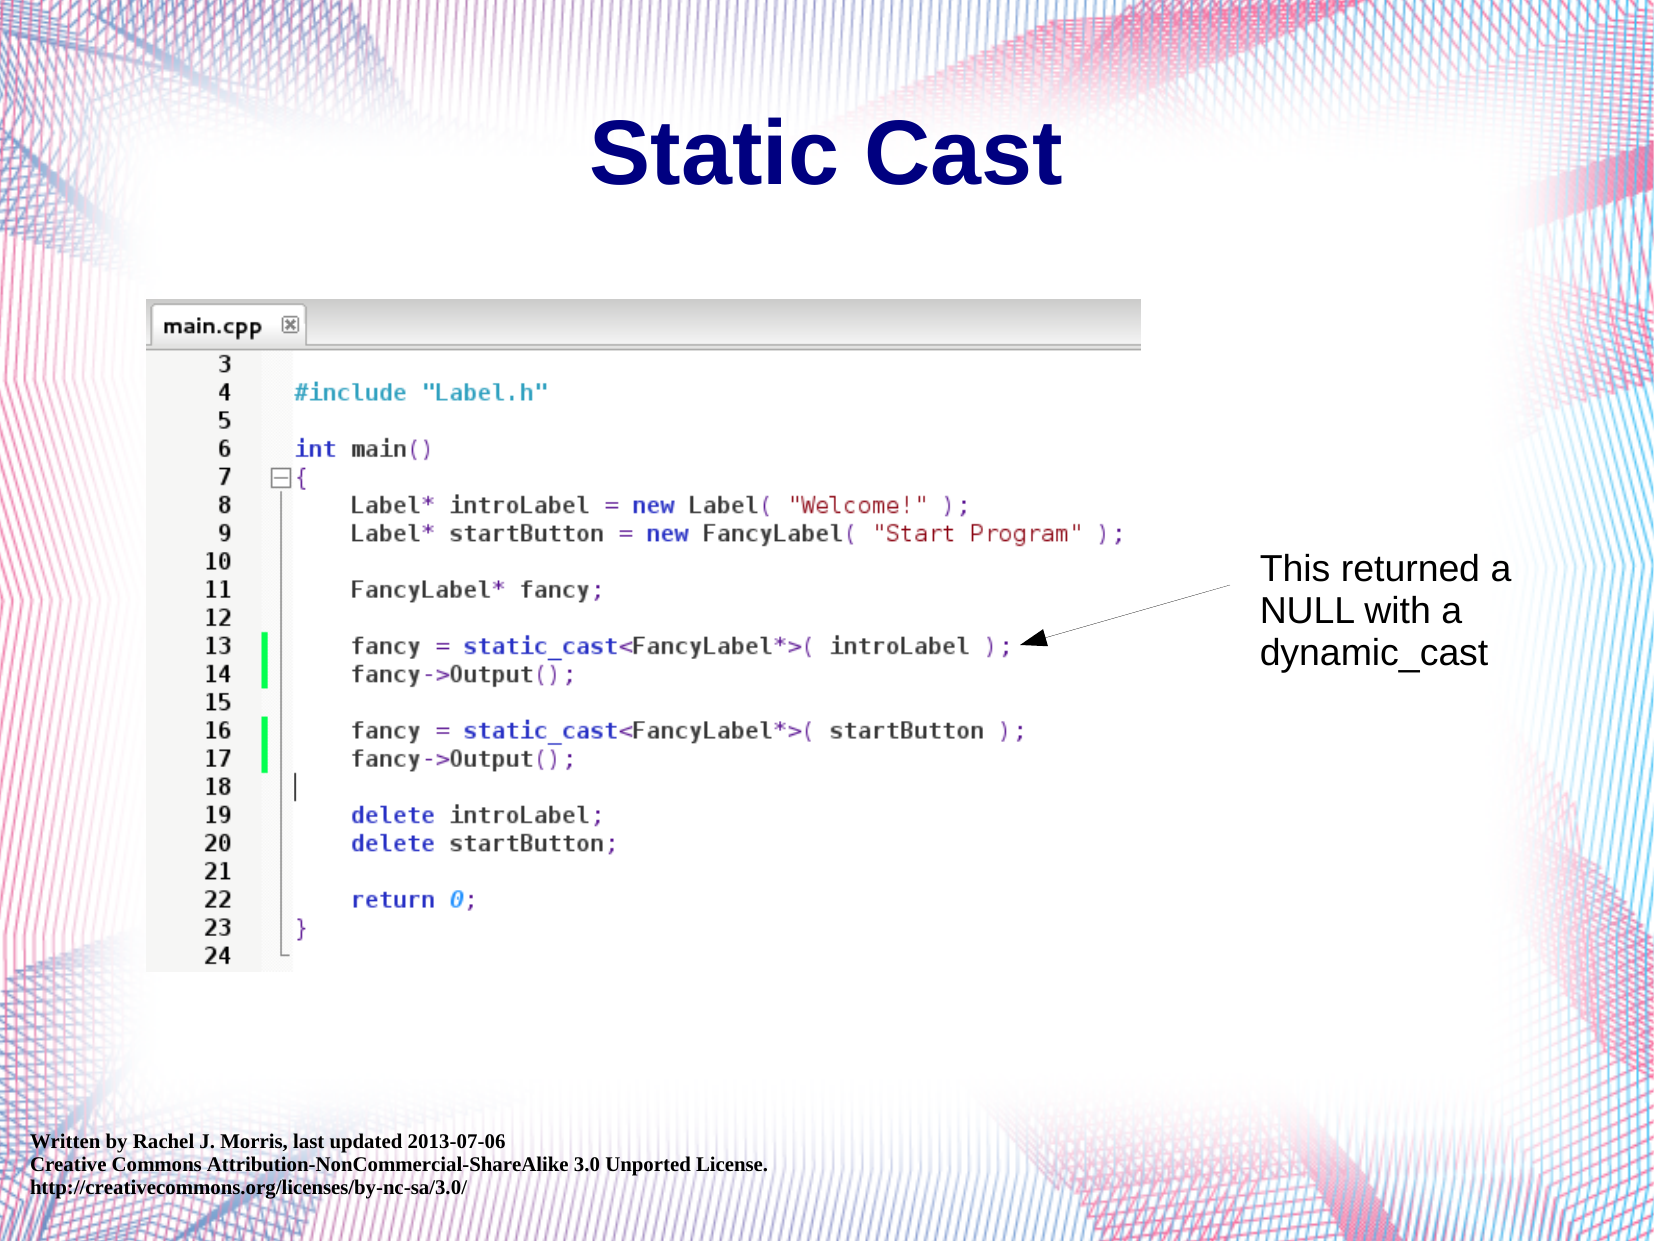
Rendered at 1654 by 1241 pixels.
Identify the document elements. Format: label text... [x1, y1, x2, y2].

title Static Cast [82, 49, 1571, 257]
picture [0, 0, 1654, 1241]
text_box This returned a NULL with a dynamic_cast [1245, 540, 1561, 681]
